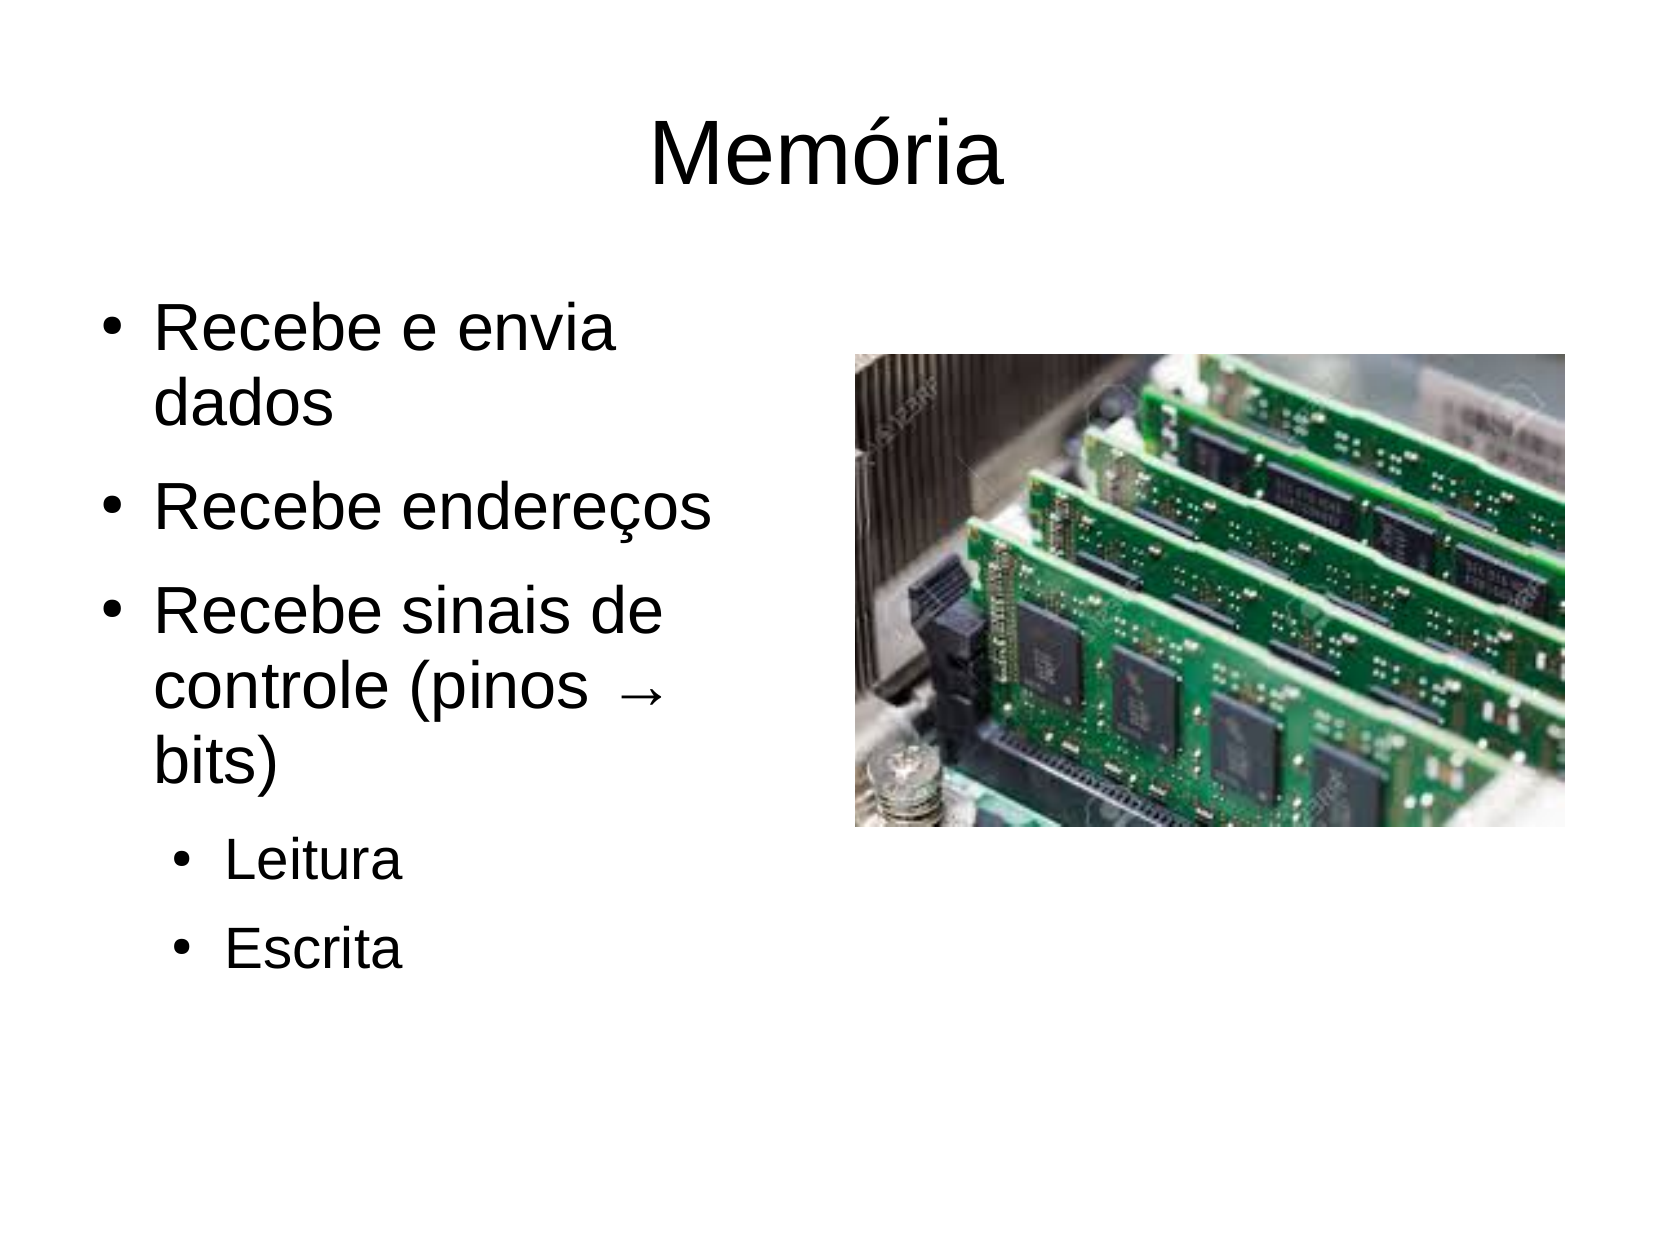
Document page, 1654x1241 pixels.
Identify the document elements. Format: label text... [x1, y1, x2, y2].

picture [855, 354, 1565, 827]
title Memória [82, 49, 1571, 257]
list Recebe e envia dados Recebe endereços Recebe sinais de controle (pinos → bits) Leitura Escrita [82, 290, 768, 1182]
